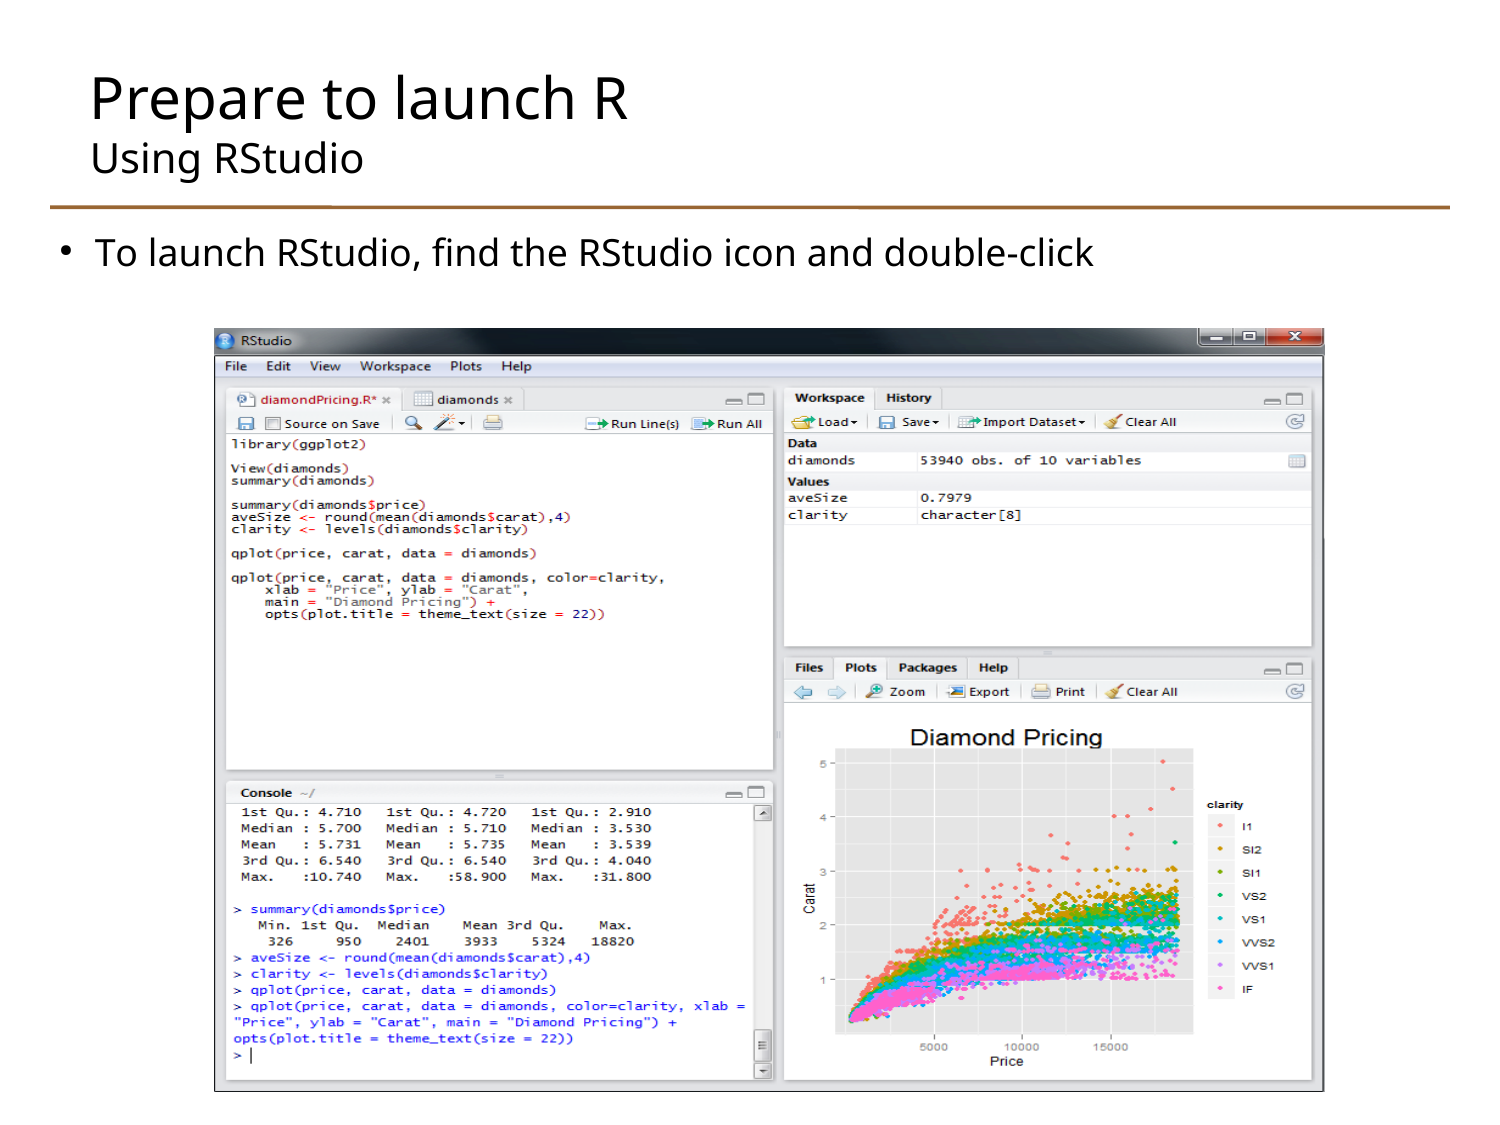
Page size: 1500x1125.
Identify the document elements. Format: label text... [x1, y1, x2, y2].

list To launch RStudio, find the RStudio icon and double-click [59, 228, 1406, 971]
text_box Prepare to launch R Using RStudio [75, 27, 1425, 215]
picture [214, 971, 1325, 1092]
